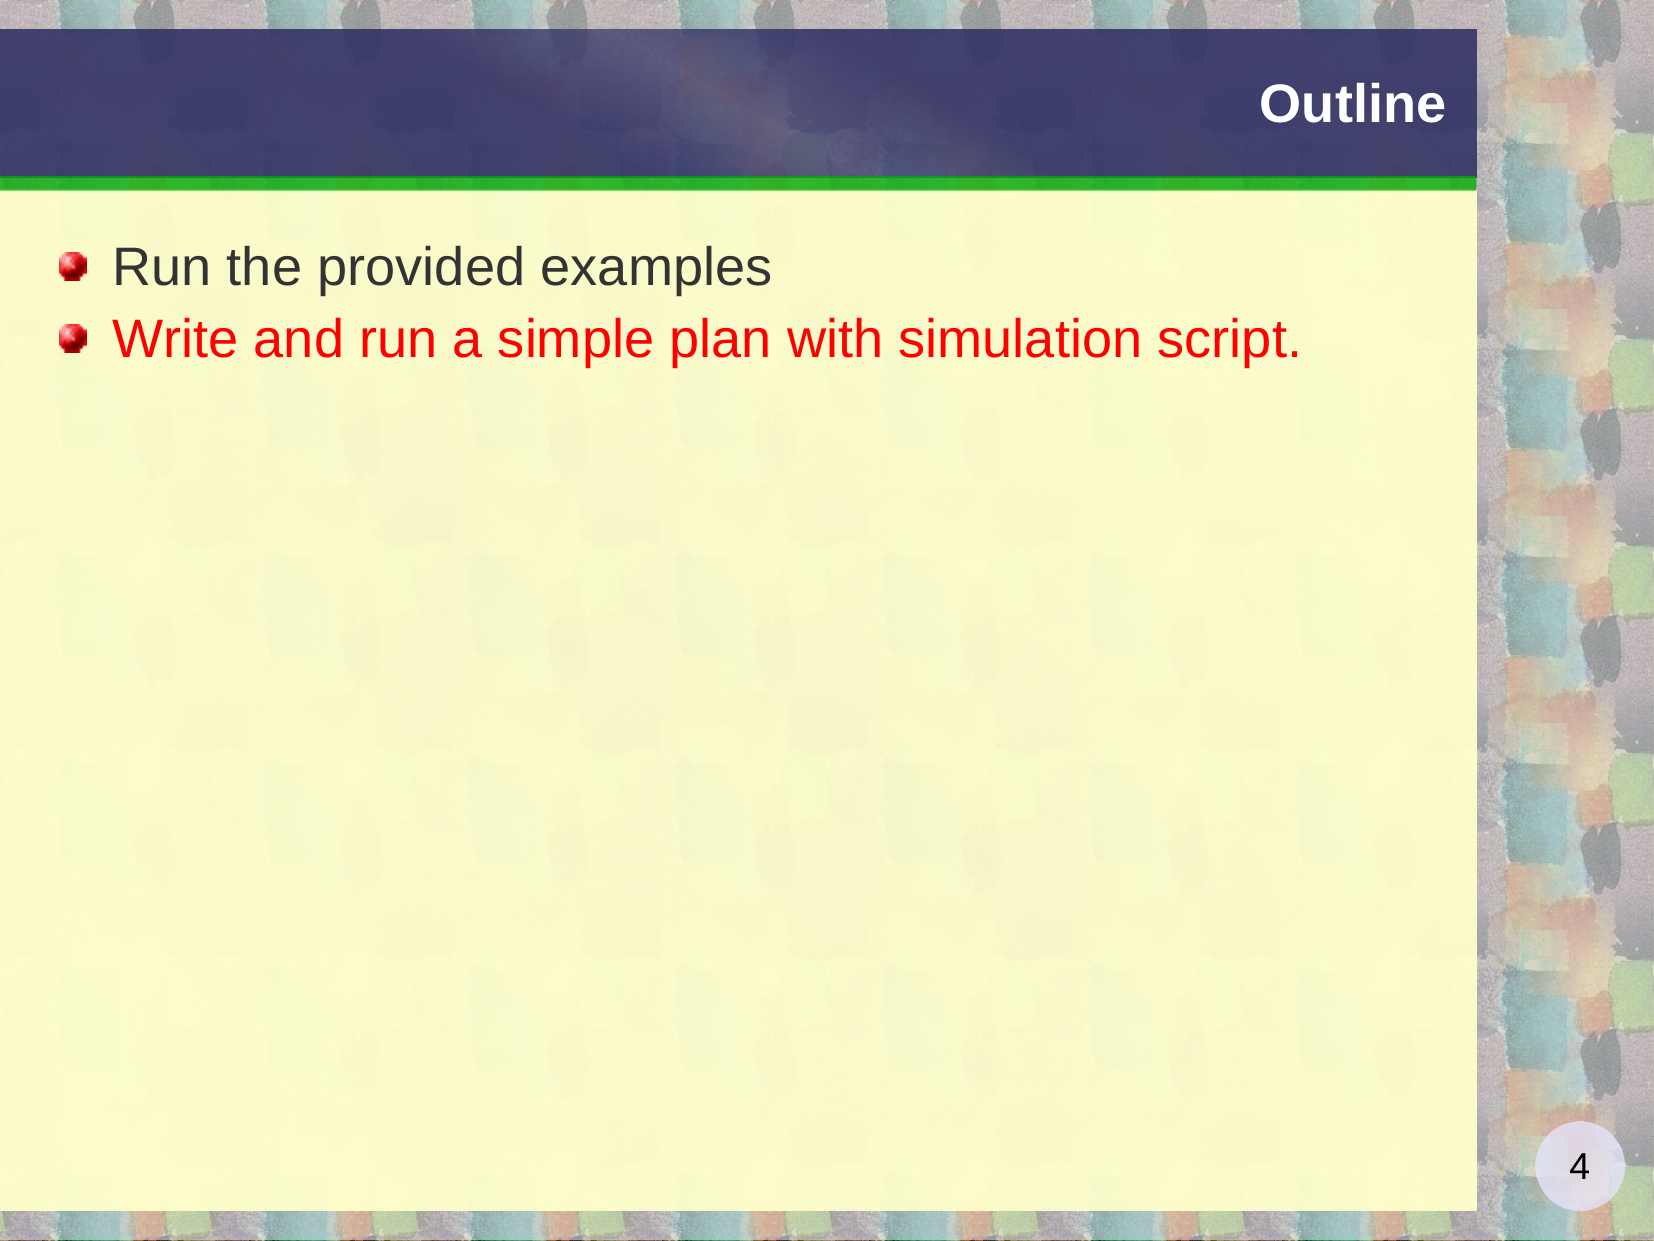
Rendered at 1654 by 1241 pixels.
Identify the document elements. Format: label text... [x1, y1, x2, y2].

list Run the provided examples Write and run a simple plan with simulation script. [59, 236, 1418, 1182]
title Outline [29, 59, 1447, 148]
